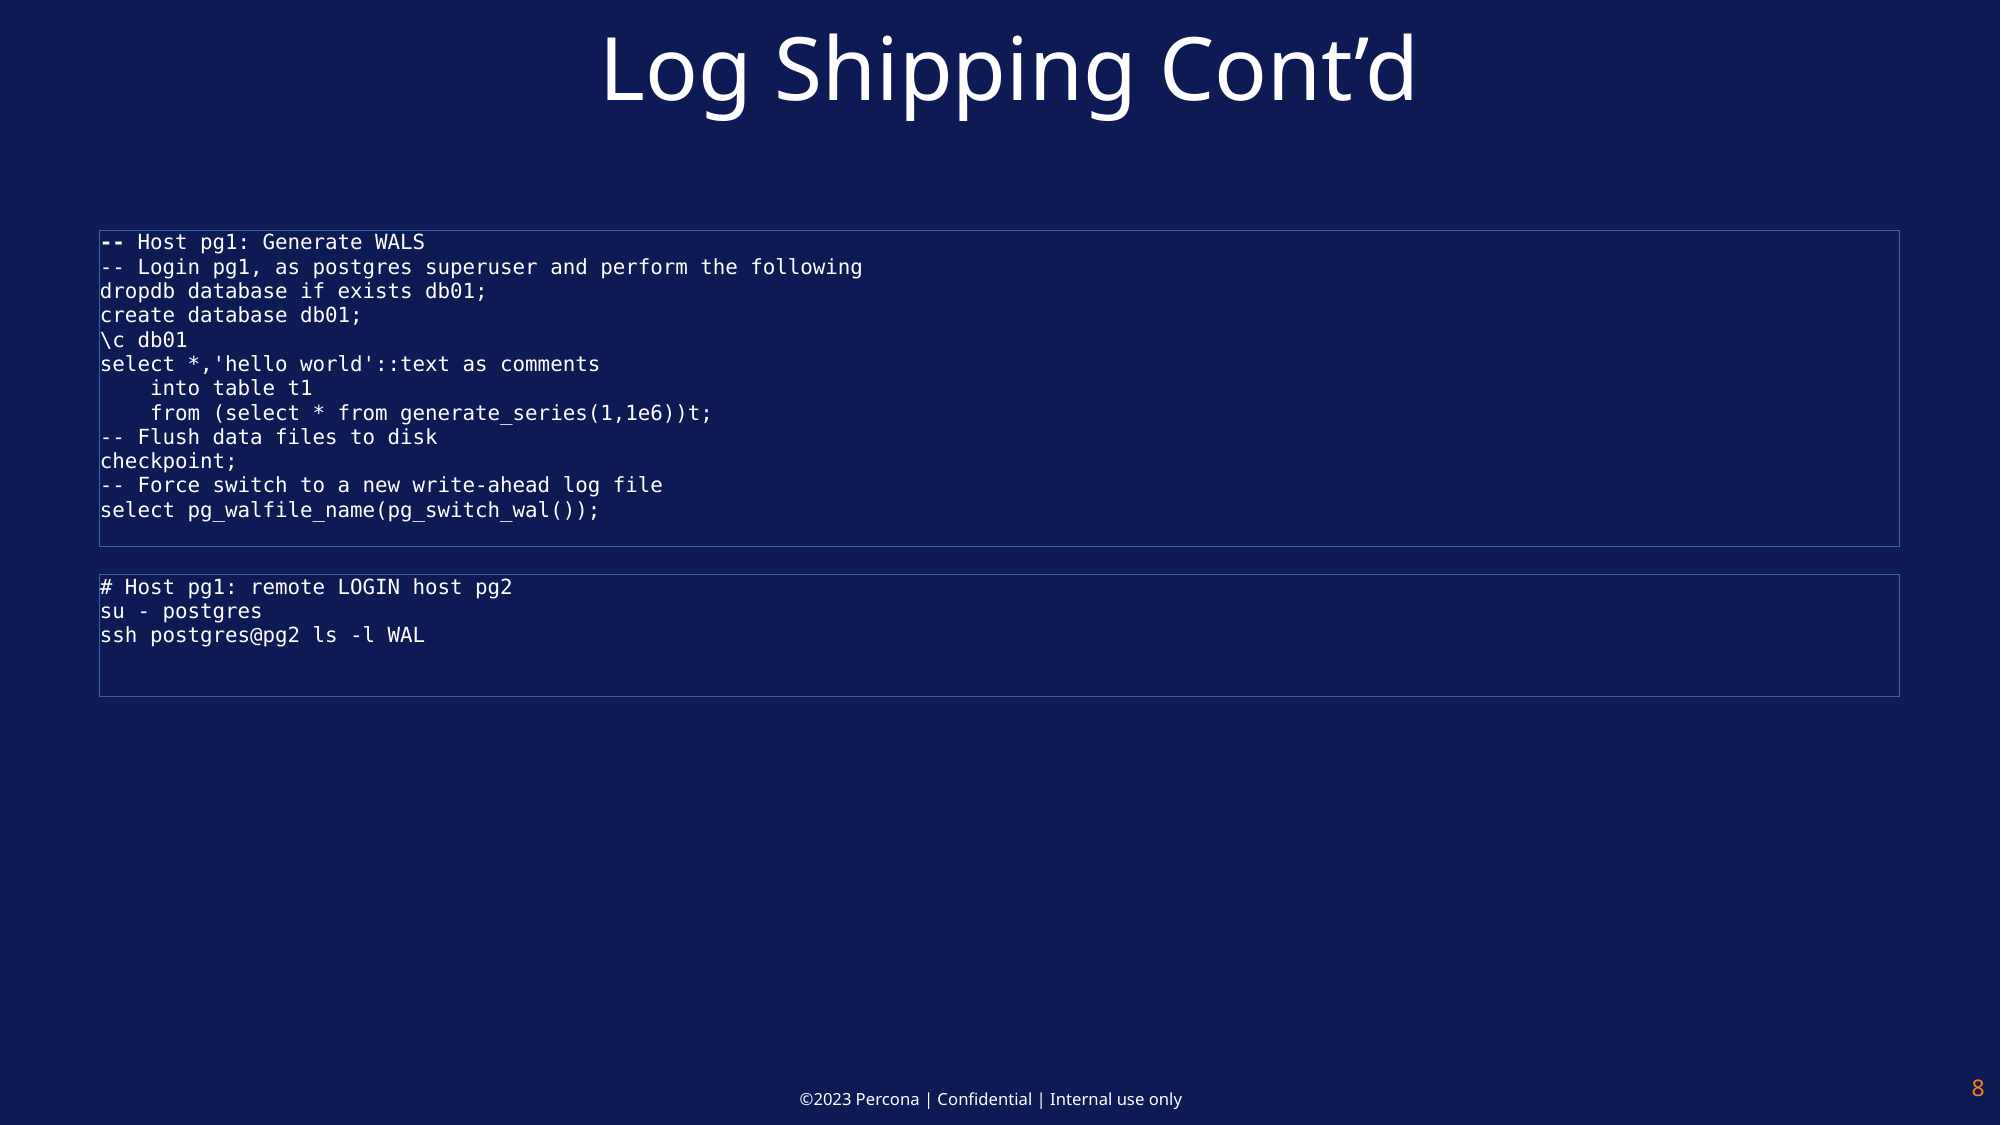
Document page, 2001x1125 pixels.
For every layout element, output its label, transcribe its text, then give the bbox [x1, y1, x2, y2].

title -- Host pg1: Generate WALS -- Login pg1, as postgres superuser and perform the following dropdb database if exists db01; create database db01; \c db01 select *,'hello world'::text as comments into table t1 from (select * from generate_series(1,1e6))t; -- Flush data files to disk checkpoint; -- Force switch to a new write-ahead log file select pg_walfile_name(pg_switch_wal()); [99, 230, 1900, 547]
title # Host pg1: remote LOGIN host pg2 su - postgres ssh postgres@pg2 ls -l WAL [99, 574, 1900, 697]
text_box <number> [1748, 1059, 2000, 1120]
list Log Shipping Cont’d [570, 15, 1449, 142]
